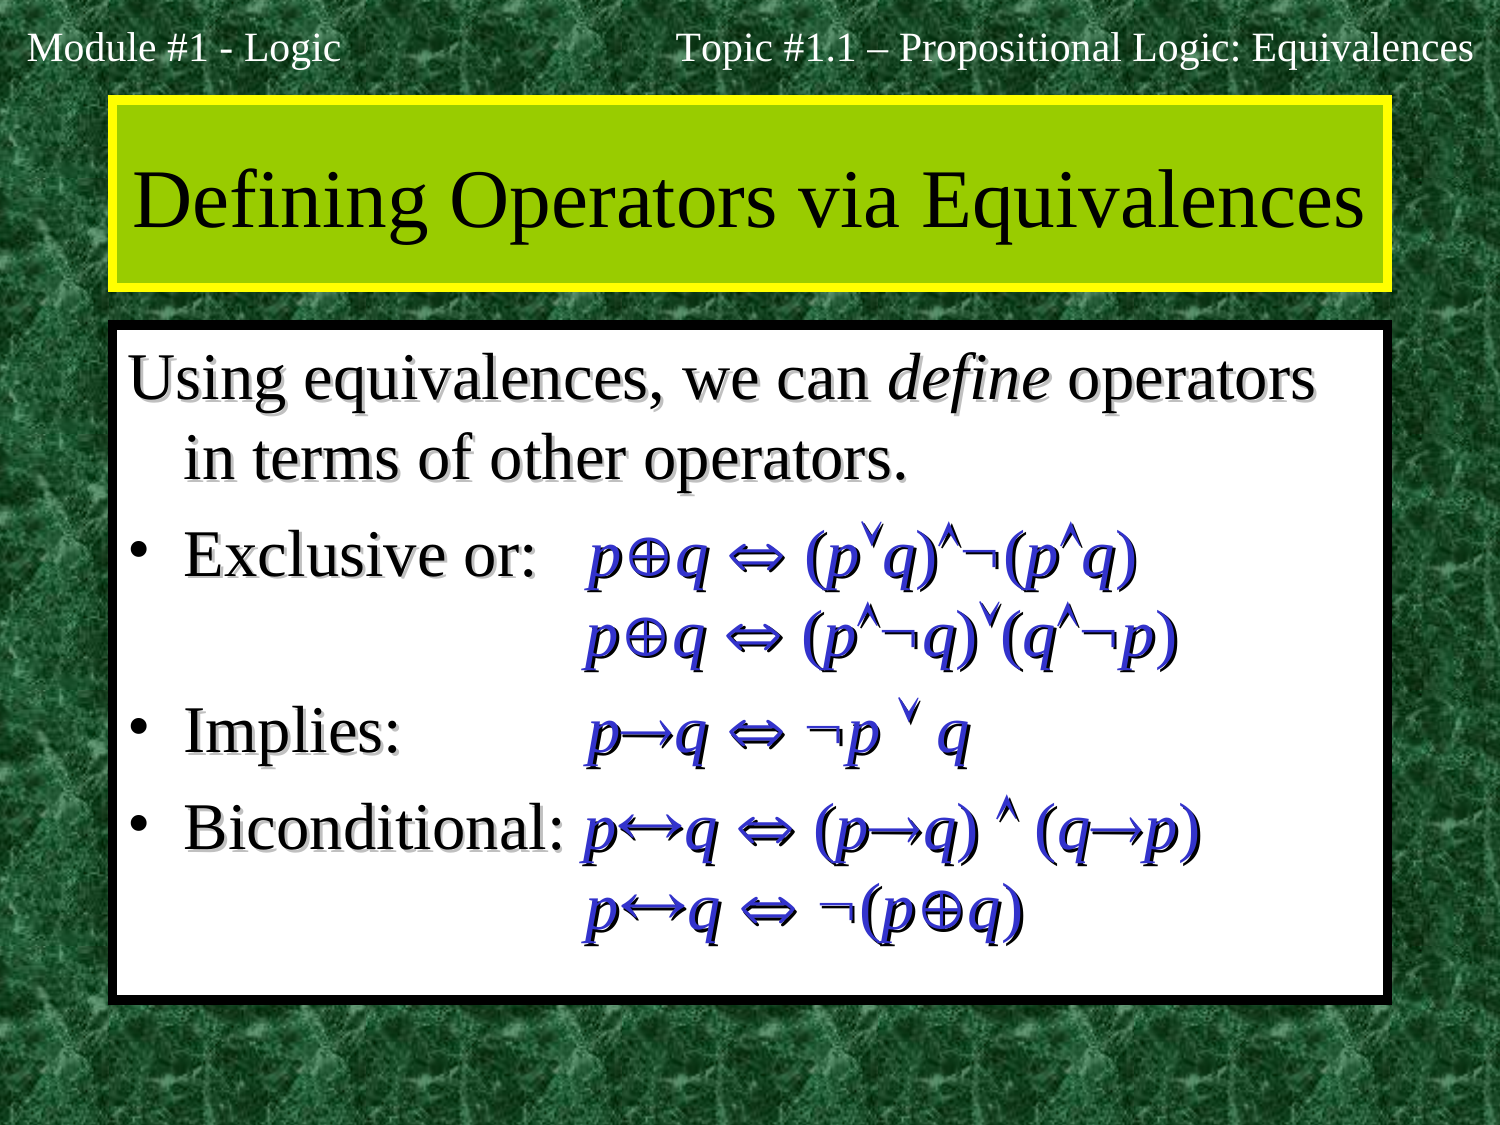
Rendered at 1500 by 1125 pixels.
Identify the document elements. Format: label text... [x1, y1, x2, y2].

text_box Topic #1.1 – Propositional Logic: Equivalences [660, 12, 1490, 79]
title Defining Operators via Equivalences [112, 99, 1388, 288]
list Using equivalences, we can define operators in terms of other operators. Exclusive or: pq  (pq)(pq) pq  (pq)(qp) Implies: pq  p  q Biconditional: pq  (pq)  (qp) pq  (pq) [112, 324, 1388, 1000]
picture [0, 0, 1500, 1125]
